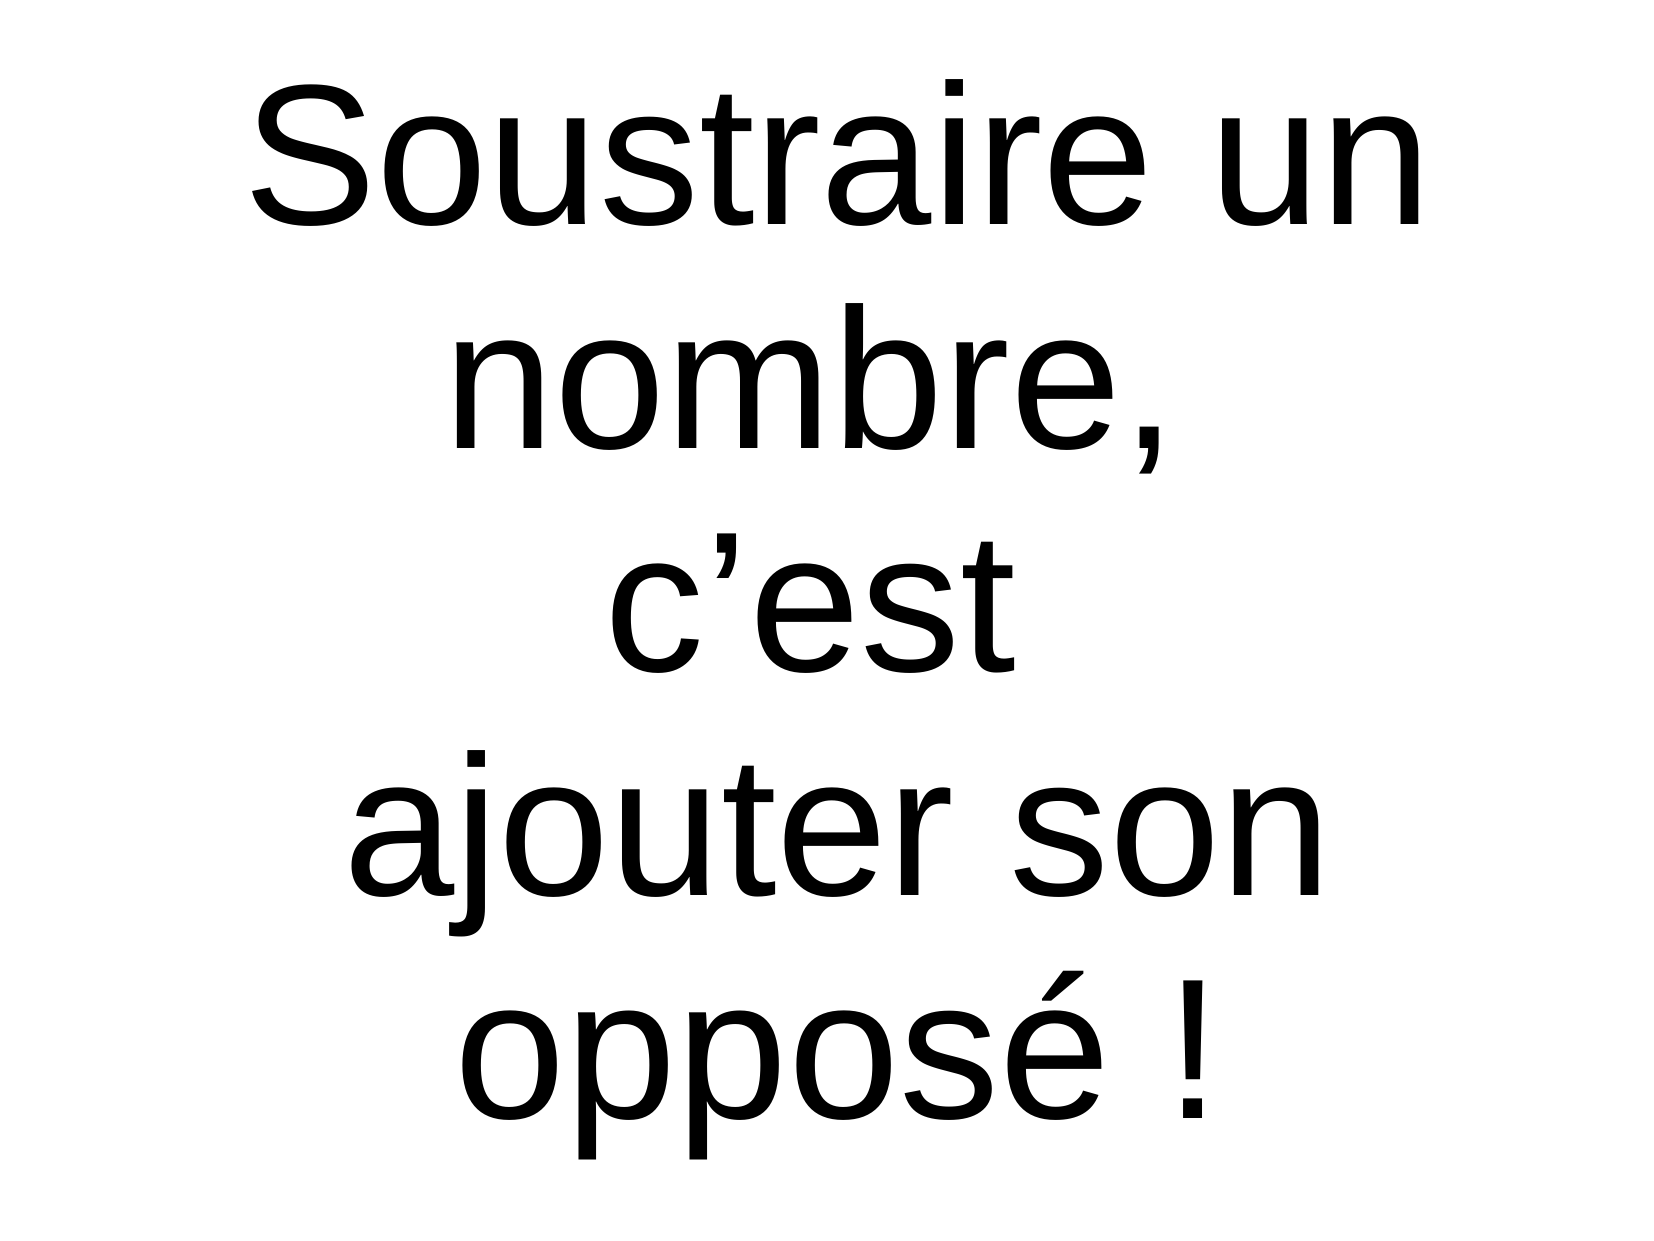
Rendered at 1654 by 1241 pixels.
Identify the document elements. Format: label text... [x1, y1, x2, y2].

title Soustraire un nombre, c’est ajouter son opposé ! [10, 43, 1654, 1162]
